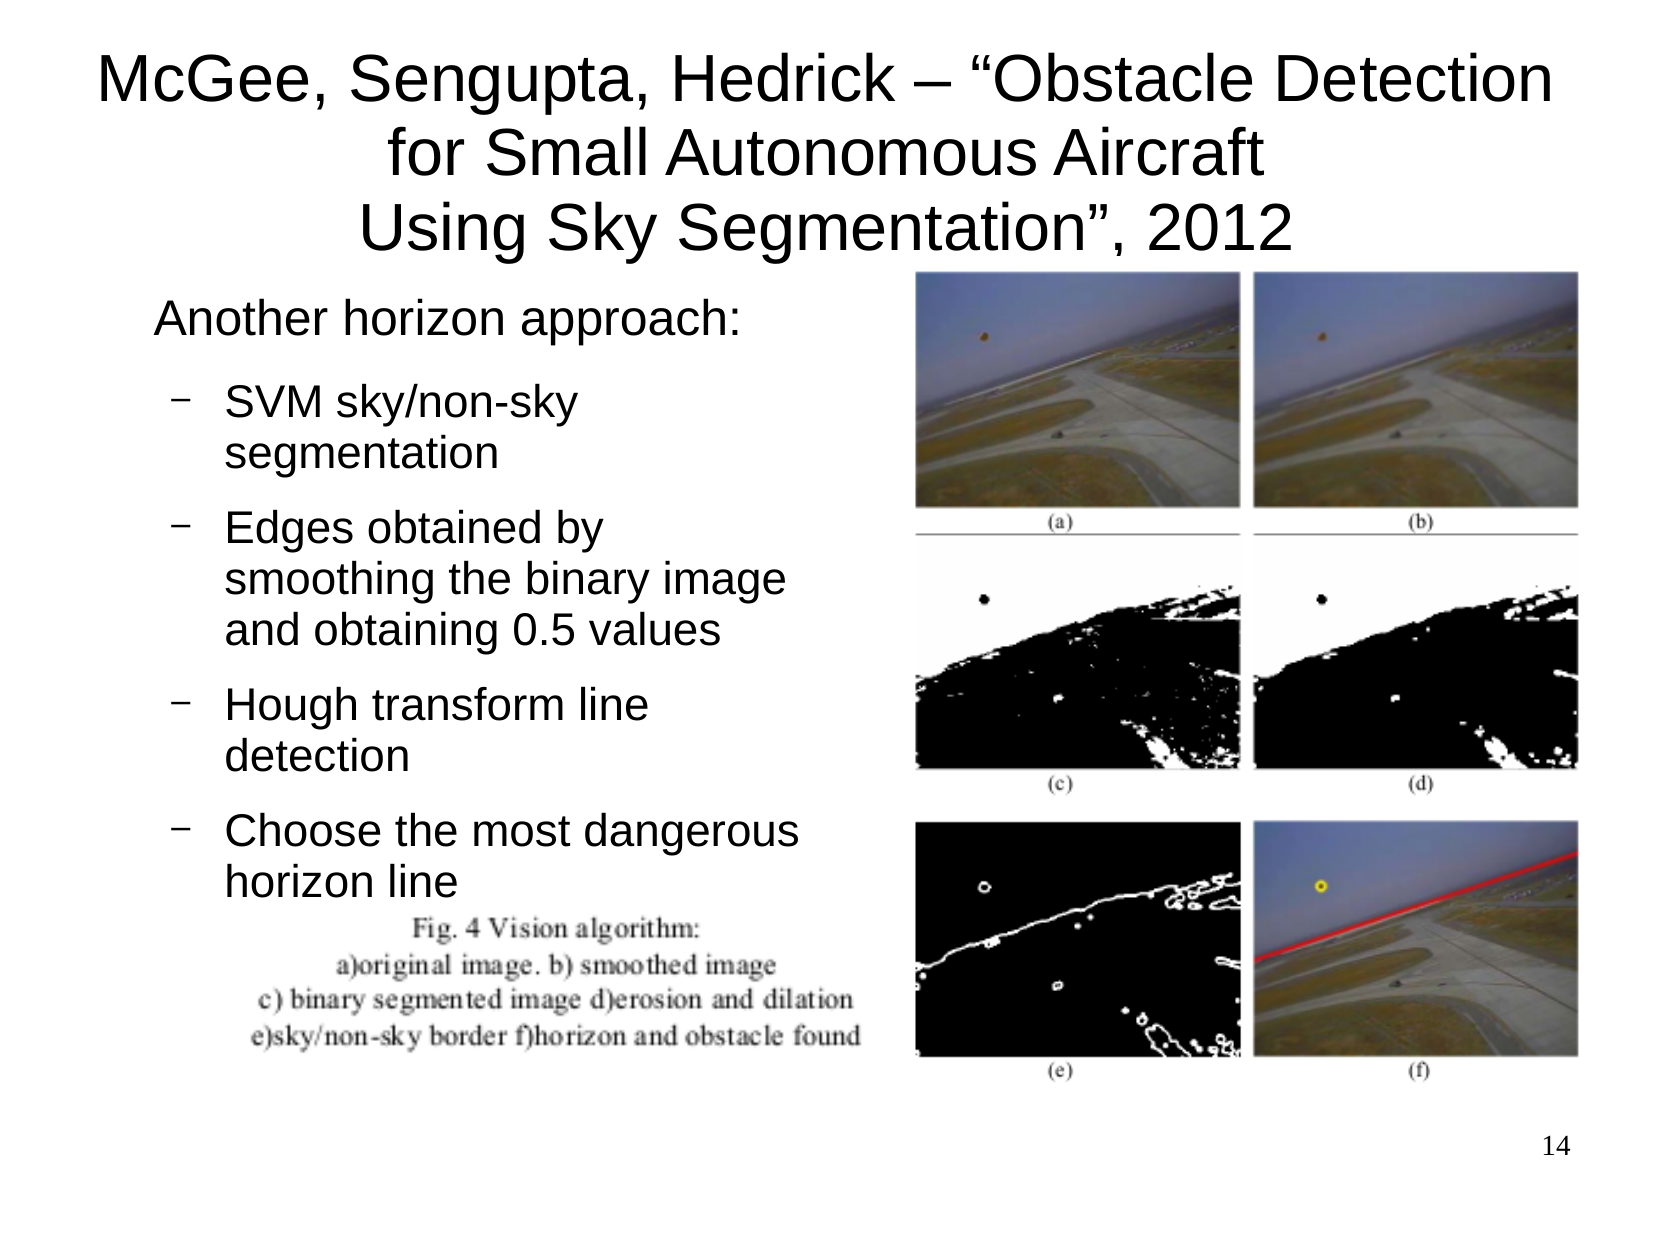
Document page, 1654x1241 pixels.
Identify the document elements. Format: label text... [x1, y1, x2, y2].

picture [225, 899, 886, 1081]
list Another horizon approach: SVM sky/non-sky segmentation Edges obtained by smoothing the binary image and obtaining 0.5 values Hough transform line detection Choose the most dangerous horizon line [82, 290, 826, 1066]
title McGee, Sengupta, Hedrick – “Obstacle Detection for Small Autonomous Aircraft Using Sky Segmentation”, 2012 [82, 40, 1571, 265]
picture [900, 256, 1591, 1096]
